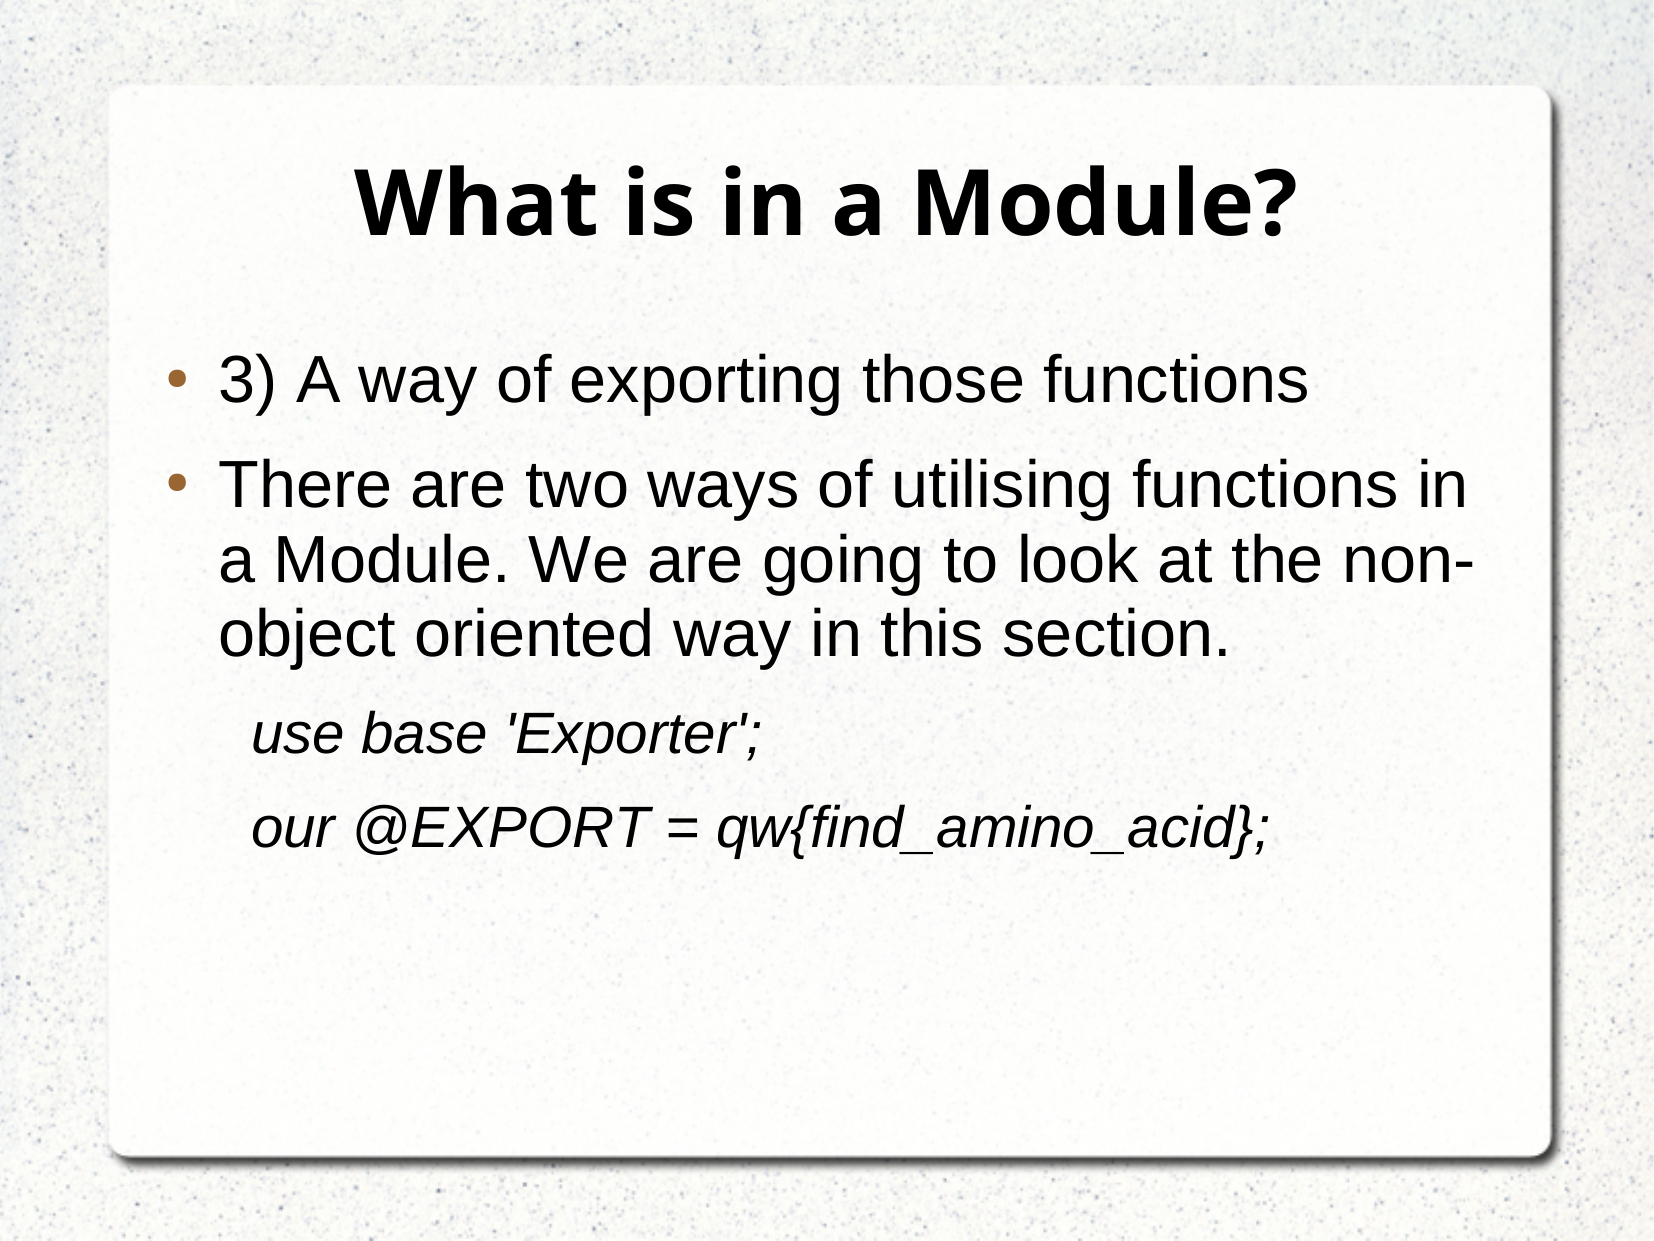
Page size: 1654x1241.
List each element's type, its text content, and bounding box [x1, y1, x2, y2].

list 3) A way of exporting those functions There are two ways of utilising functions in a Module. We are going to look at the non-object oriented way in this section. use base 'Exporter'; our @EXPORT = qw{find_amino_acid}; [147, 342, 1506, 978]
picture [0, 0, 1654, 1241]
title What is in a Module? [118, 96, 1536, 304]
